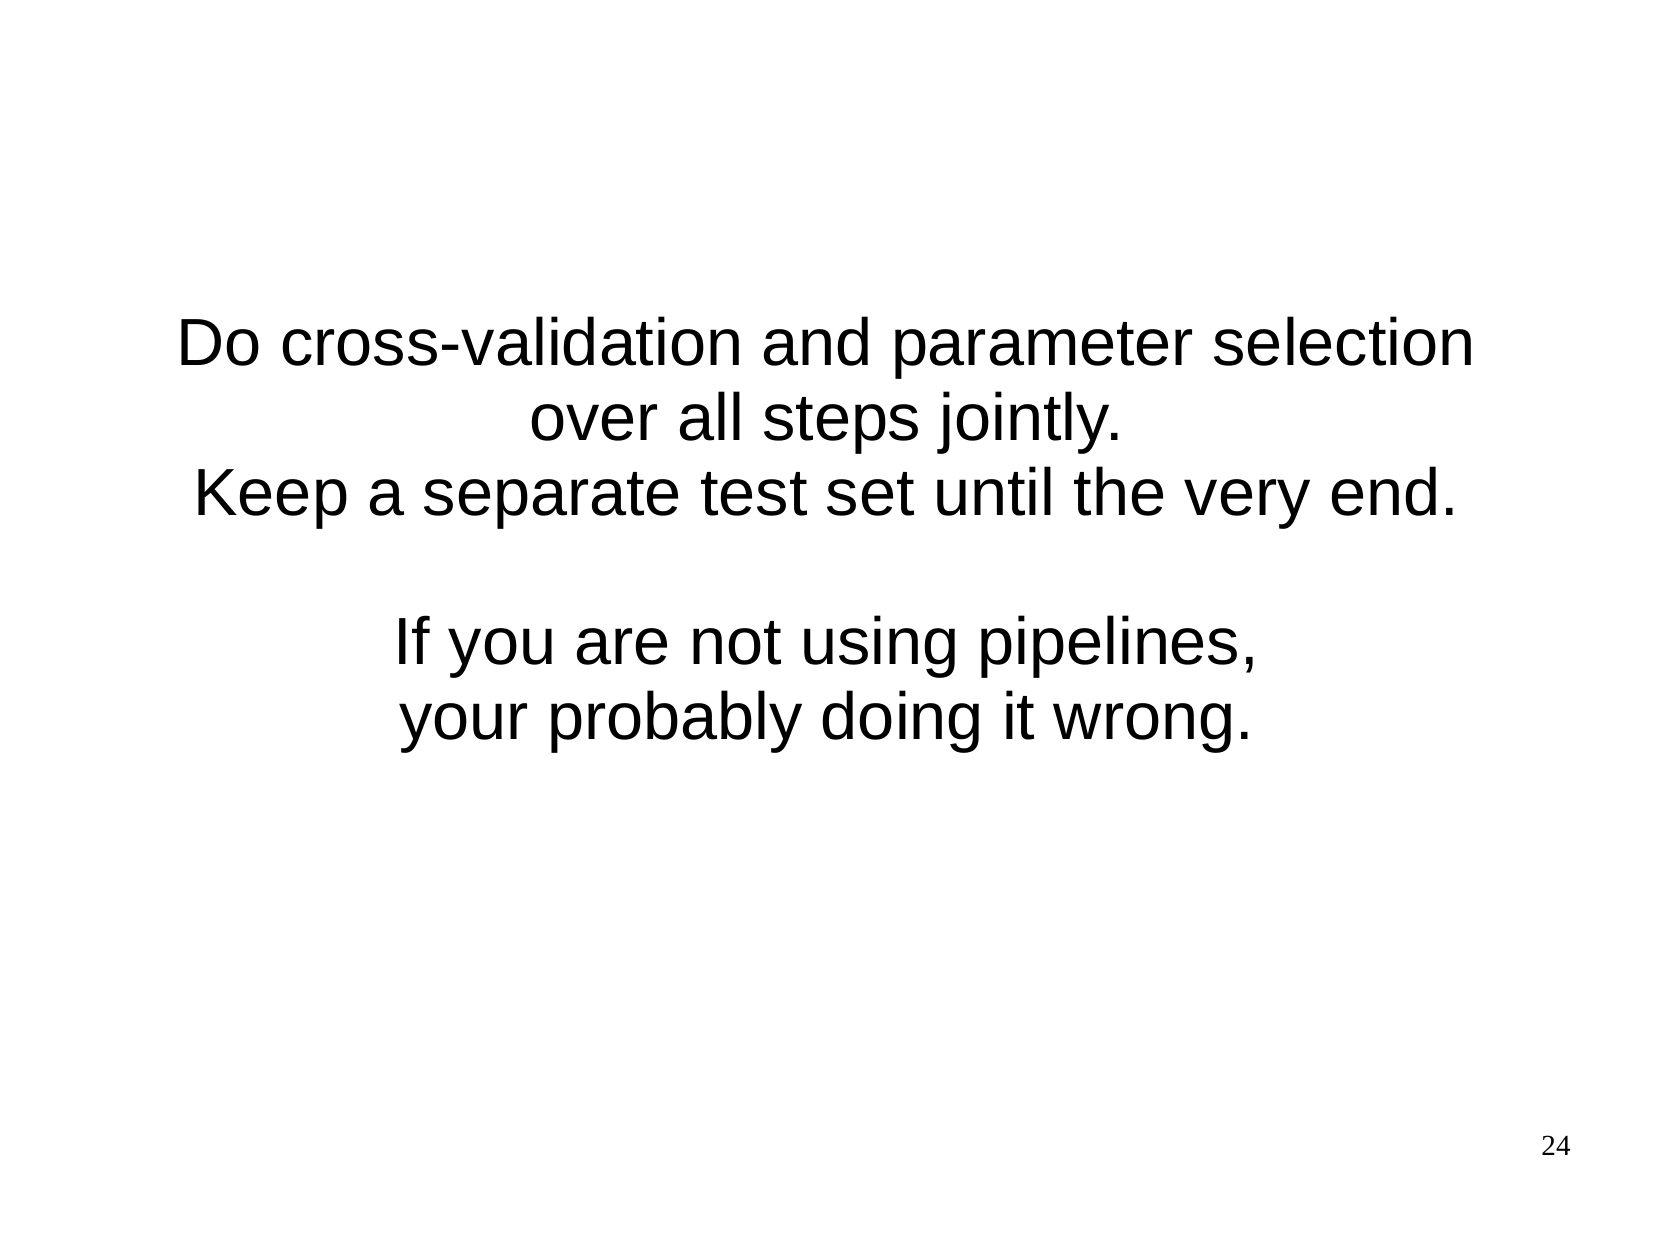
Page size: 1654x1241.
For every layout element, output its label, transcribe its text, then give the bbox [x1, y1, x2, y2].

subtitle Do cross-validation and parameter selection over all steps jointly. Keep a separate test set until the very end. If you are not using pipelines, your probably doing it wrong. [82, 49, 1571, 1010]
